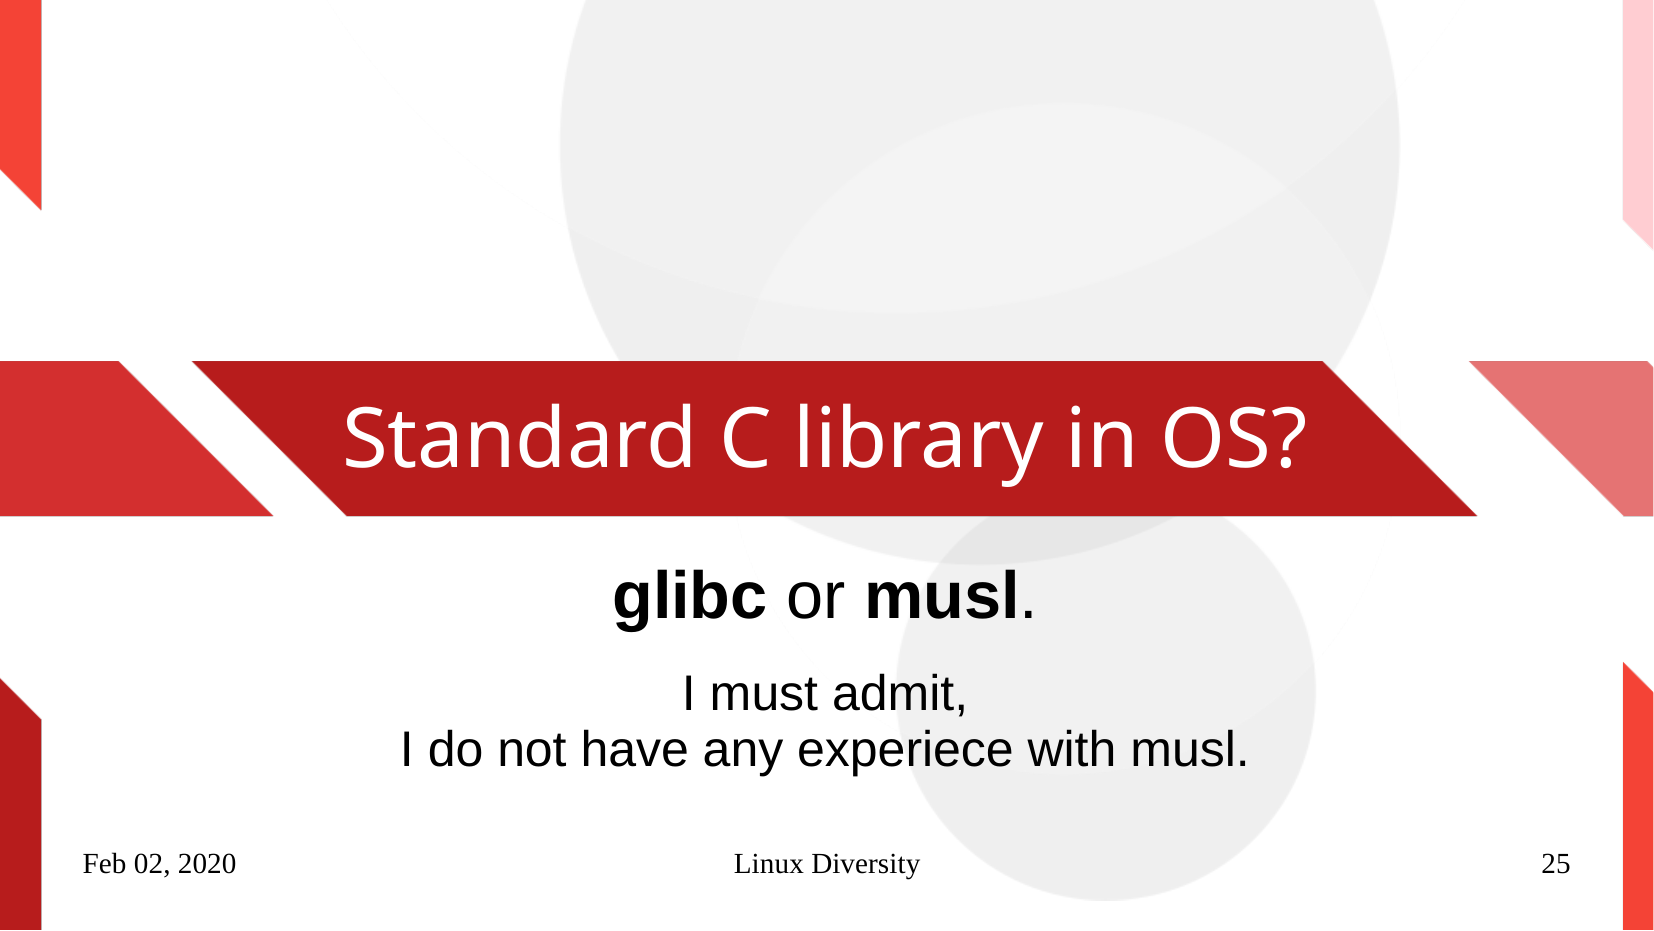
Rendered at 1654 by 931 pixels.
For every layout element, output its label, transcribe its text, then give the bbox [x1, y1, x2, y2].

subtitle glibc or musl. I must admit, I do not have any experiece with musl. [82, 540, 1568, 796]
title Standard C library in OS? [82, 360, 1568, 511]
picture [0, 0, 1654, 930]
